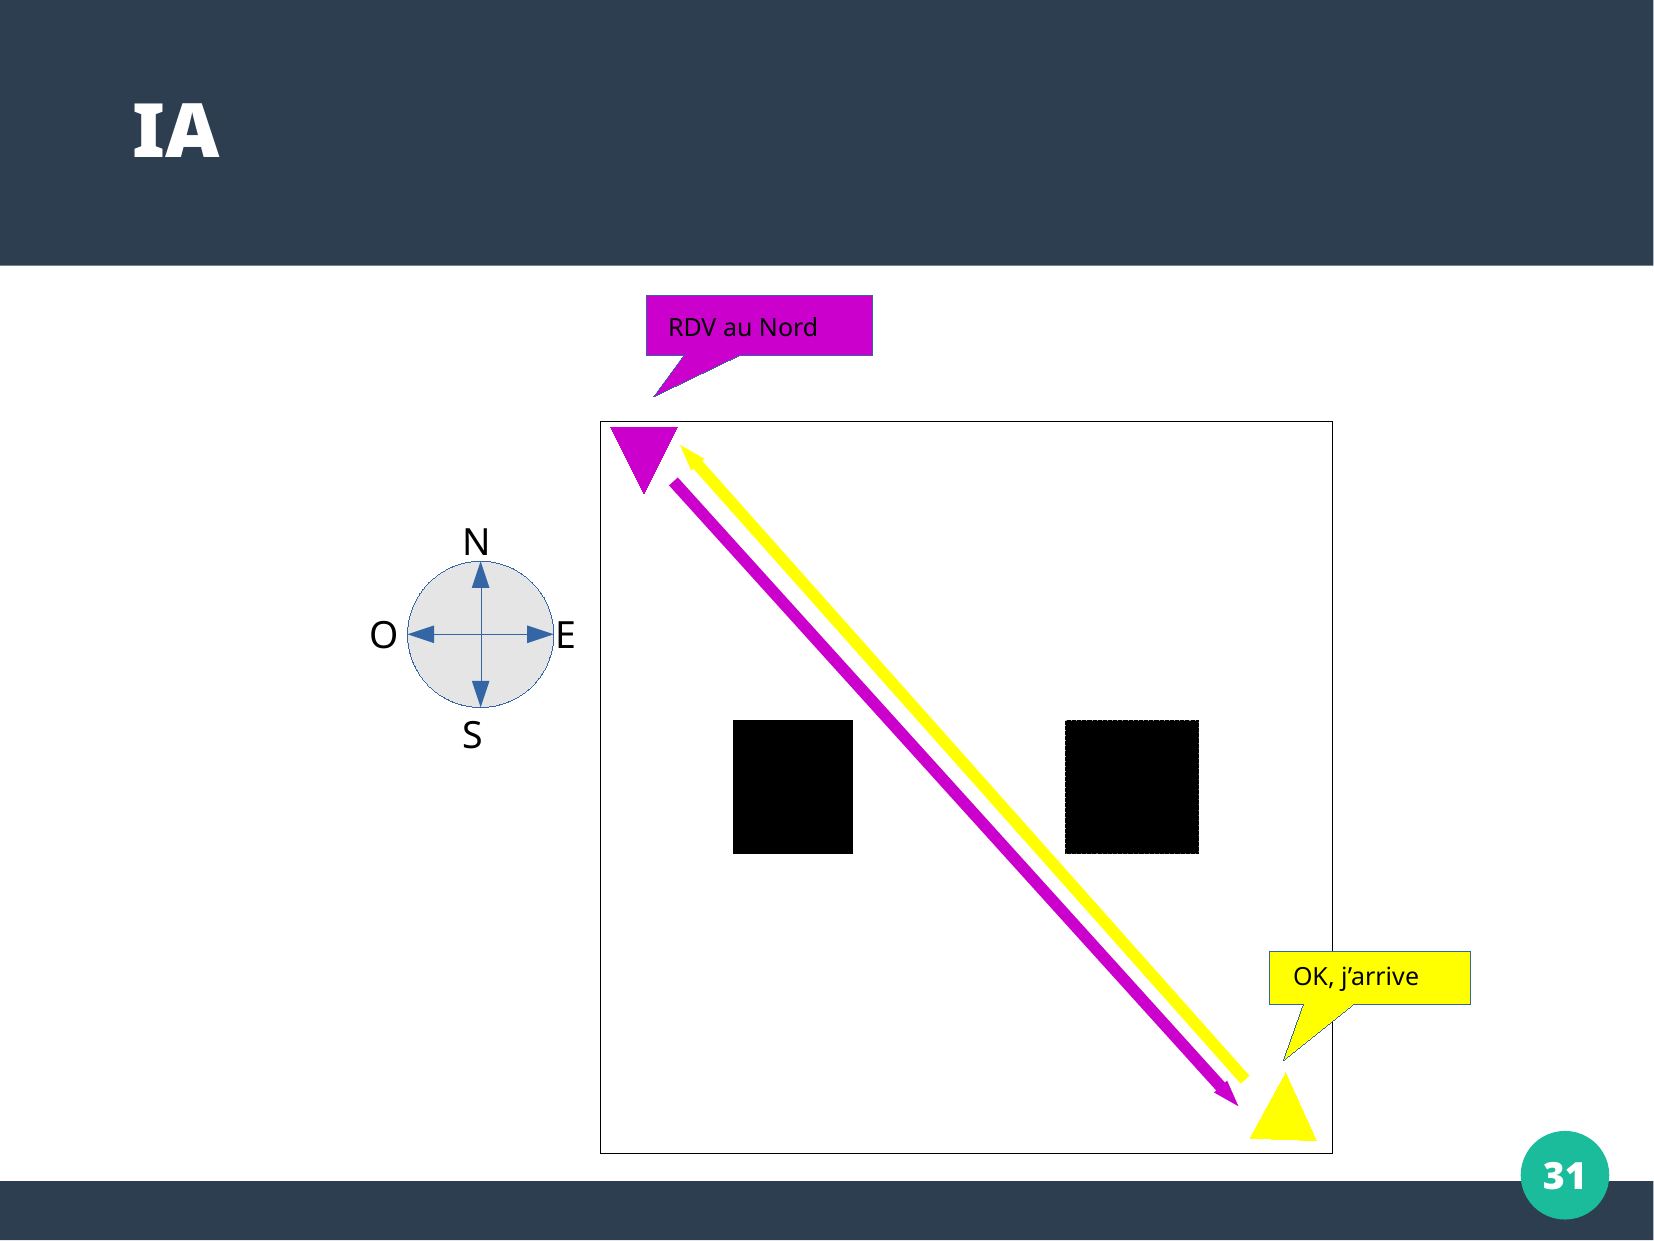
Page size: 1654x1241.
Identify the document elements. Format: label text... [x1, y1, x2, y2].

text_box [1250, 1072, 1317, 1141]
text_box [733, 720, 853, 854]
text_box [600, 668, 1471, 1154]
text_box S [447, 700, 508, 768]
text_box [610, 427, 678, 494]
title IA [59, 49, 1595, 207]
text_box RDV au Nord [653, 301, 1000, 351]
text_box [482, 566, 546, 634]
text_box E [540, 601, 601, 668]
text_box OK, j’arrive [1278, 951, 1625, 1000]
text_box [1065, 720, 1199, 854]
text_box [600, 421, 1333, 951]
text_box [415, 635, 481, 700]
text_box [482, 635, 546, 703]
text_box N [447, 507, 508, 575]
text_box O [354, 601, 415, 668]
text_box [646, 295, 873, 397]
text_box [415, 569, 481, 634]
